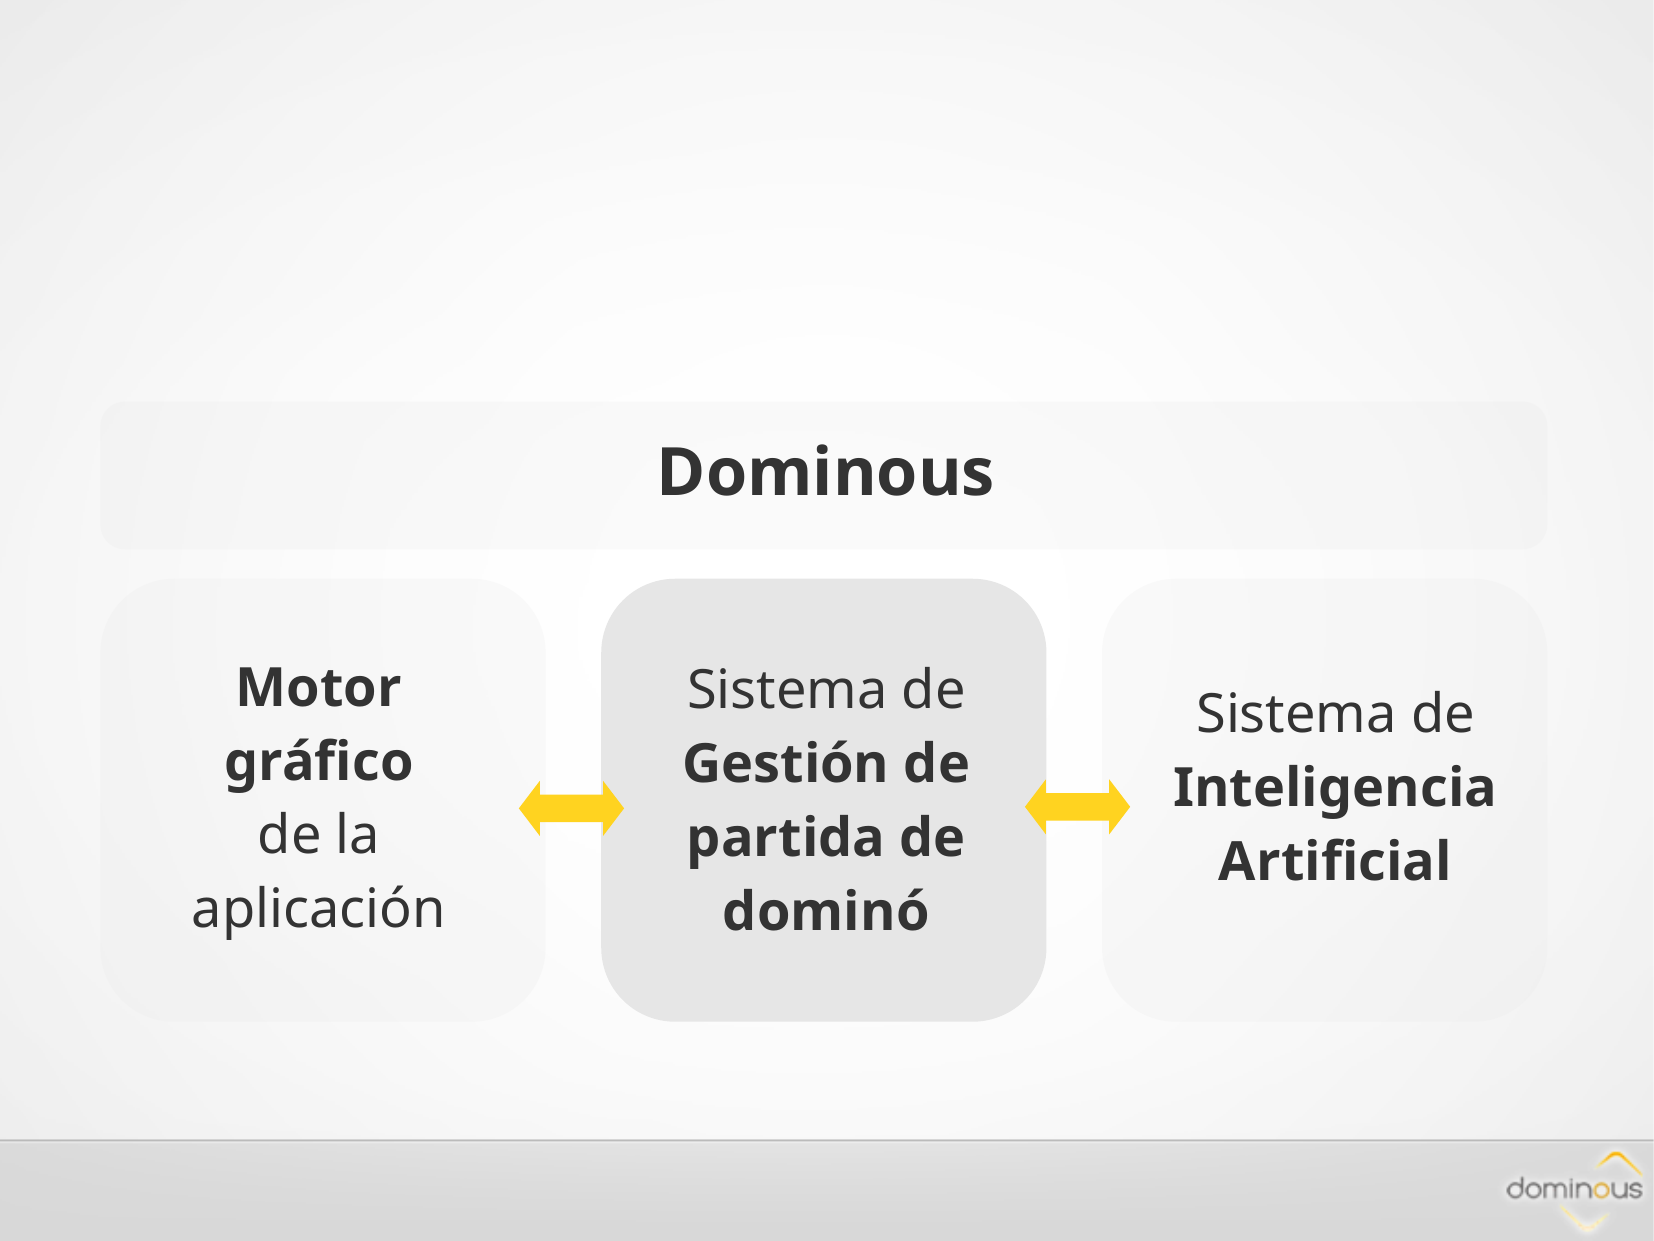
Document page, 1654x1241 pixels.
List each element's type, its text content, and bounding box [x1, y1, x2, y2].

text_box [1024, 578, 1548, 1022]
text_box [100, 578, 1047, 1022]
text_box Dominous [641, 416, 1026, 600]
text_box Motor gráfico de la aplicación [176, 640, 472, 952]
text_box Sistema de Inteligencia Artificial [1158, 667, 1531, 969]
text_box [100, 401, 1548, 550]
picture [0, 0, 1654, 1241]
text_box Sistema de Gestión de partida de dominó [667, 642, 1054, 954]
